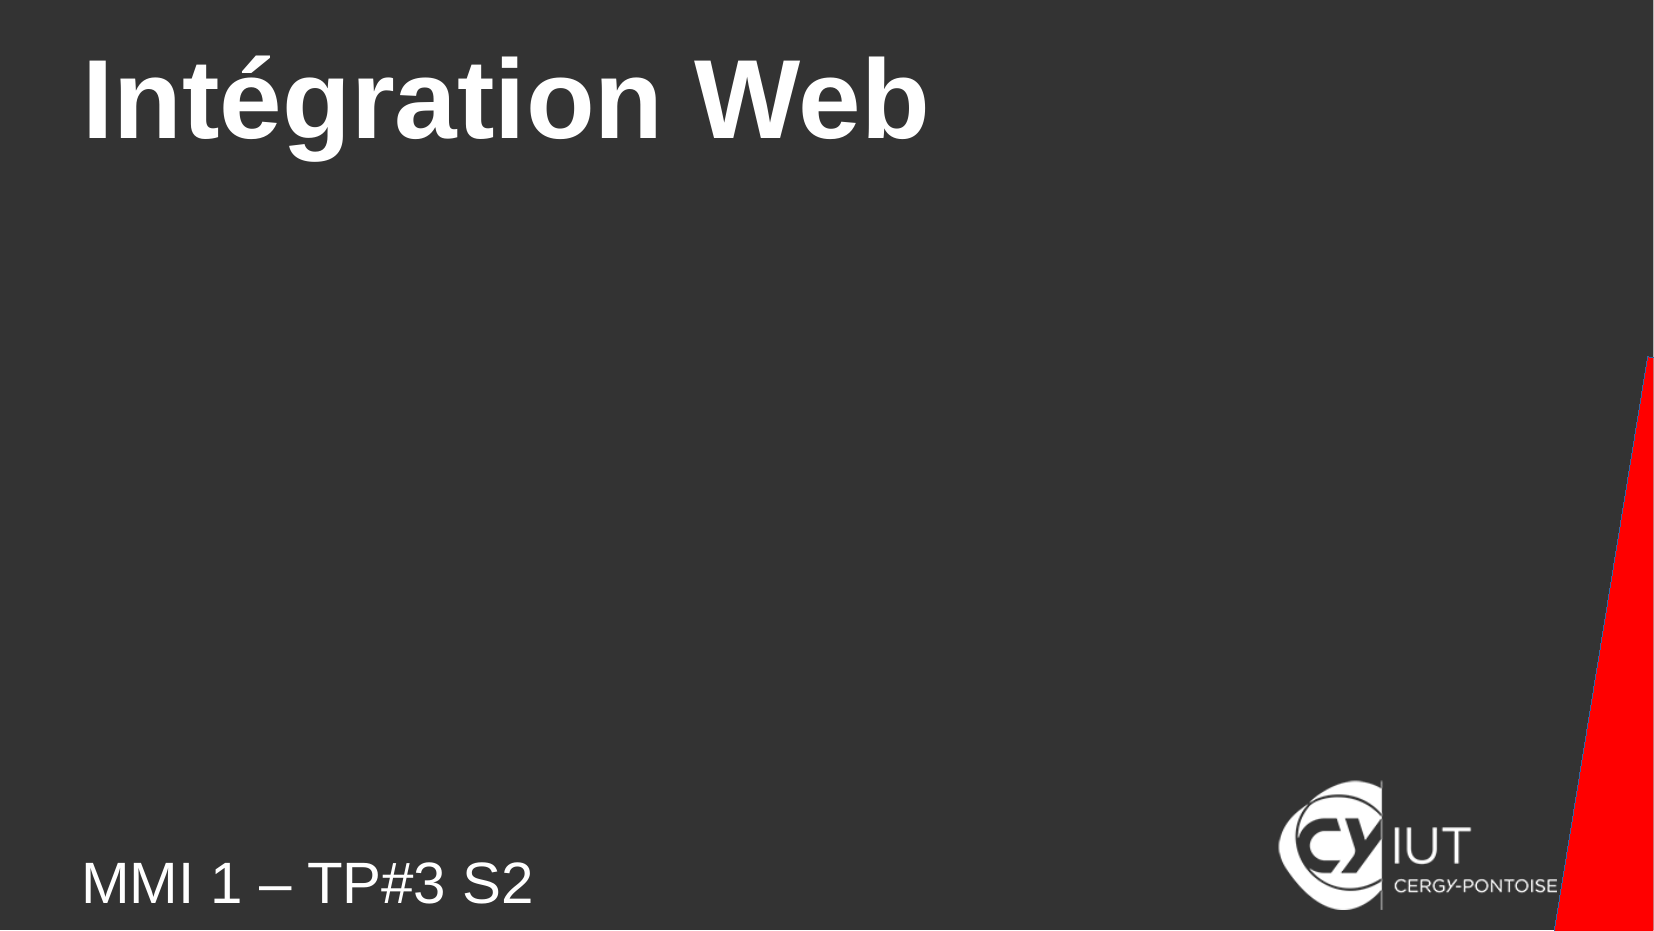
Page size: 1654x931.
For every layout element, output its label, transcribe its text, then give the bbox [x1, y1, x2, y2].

text_box [1554, 356, 1654, 931]
title Intégration Web [82, 36, 1571, 226]
title MMI 1 – TP#3 S2 [81, 805, 1134, 931]
picture [1275, 779, 1557, 910]
